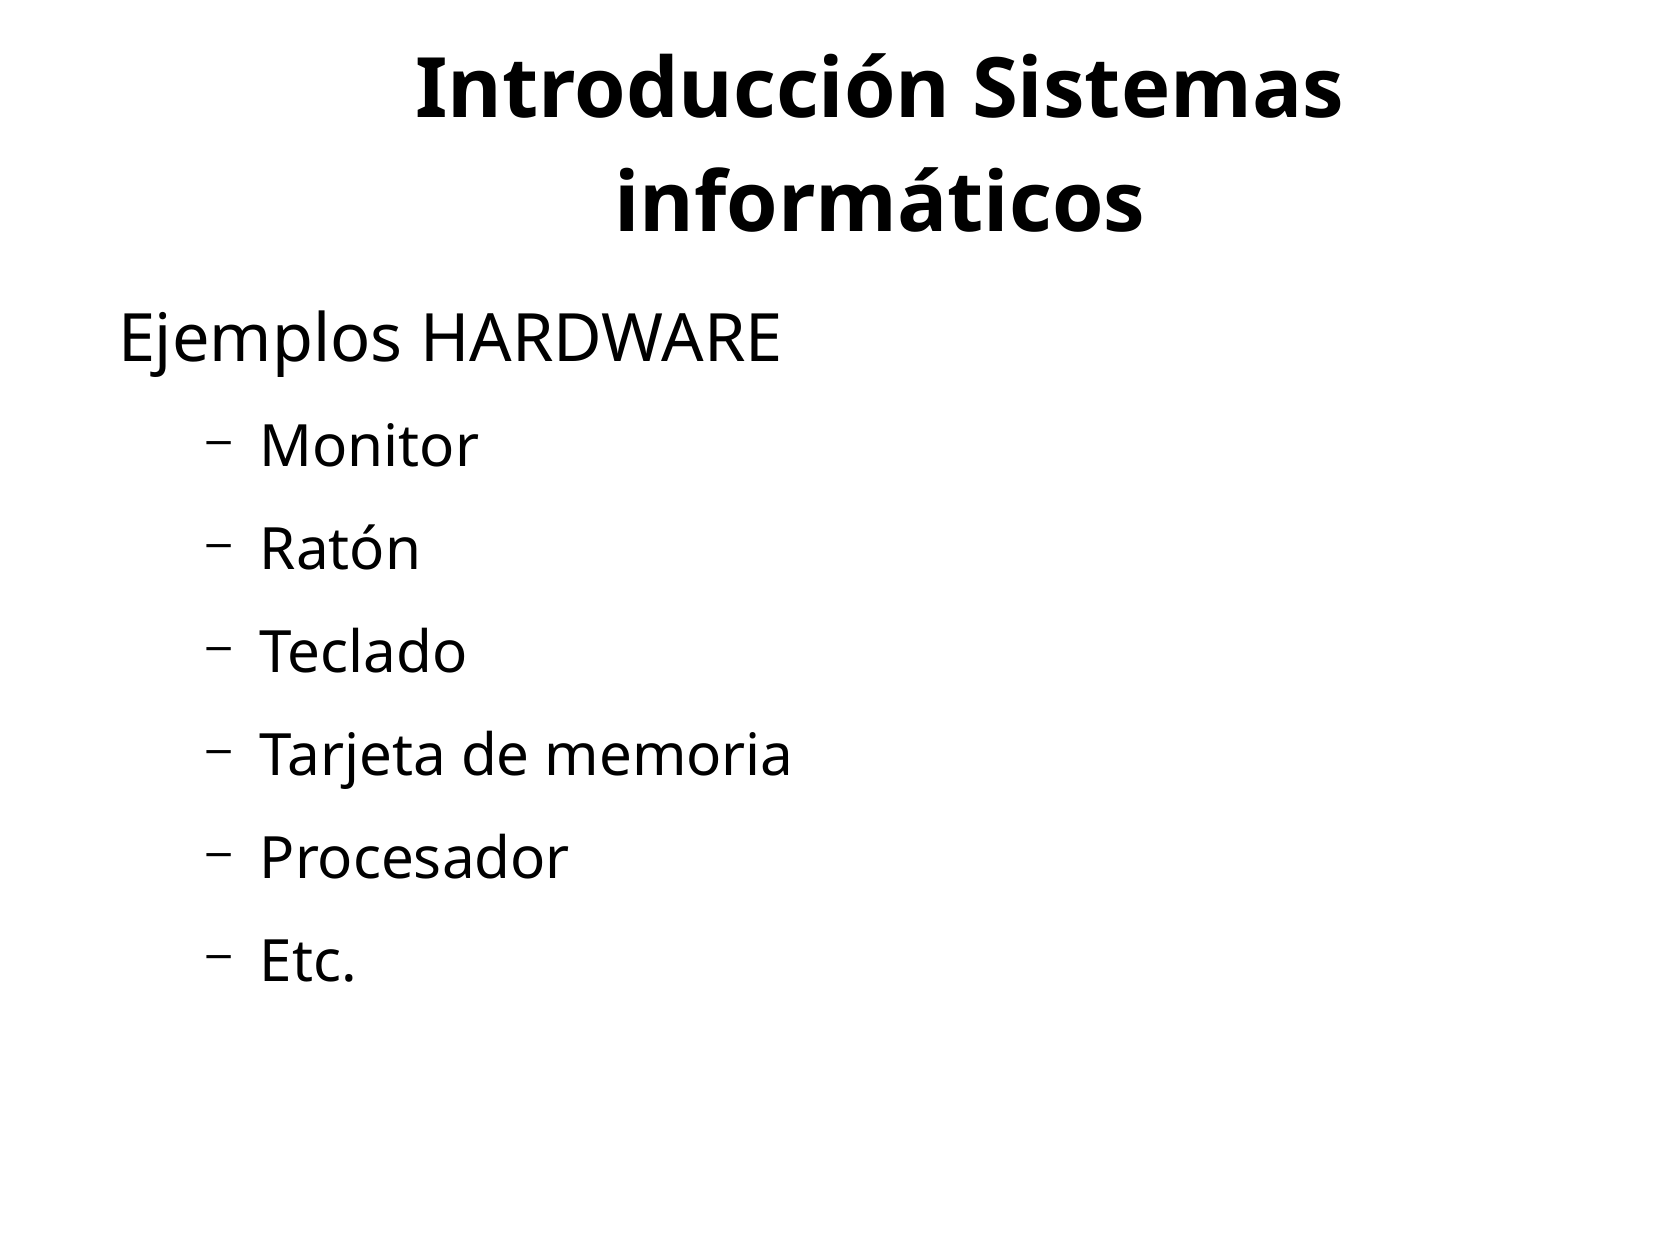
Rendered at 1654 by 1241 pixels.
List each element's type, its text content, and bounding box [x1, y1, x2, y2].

title Introducción Sistemas informáticos [200, 70, 1560, 214]
list Ejemplos HARDWARE Monitor Ratón Teclado Tarjeta de memoria Procesador Etc. [118, 290, 1607, 1010]
